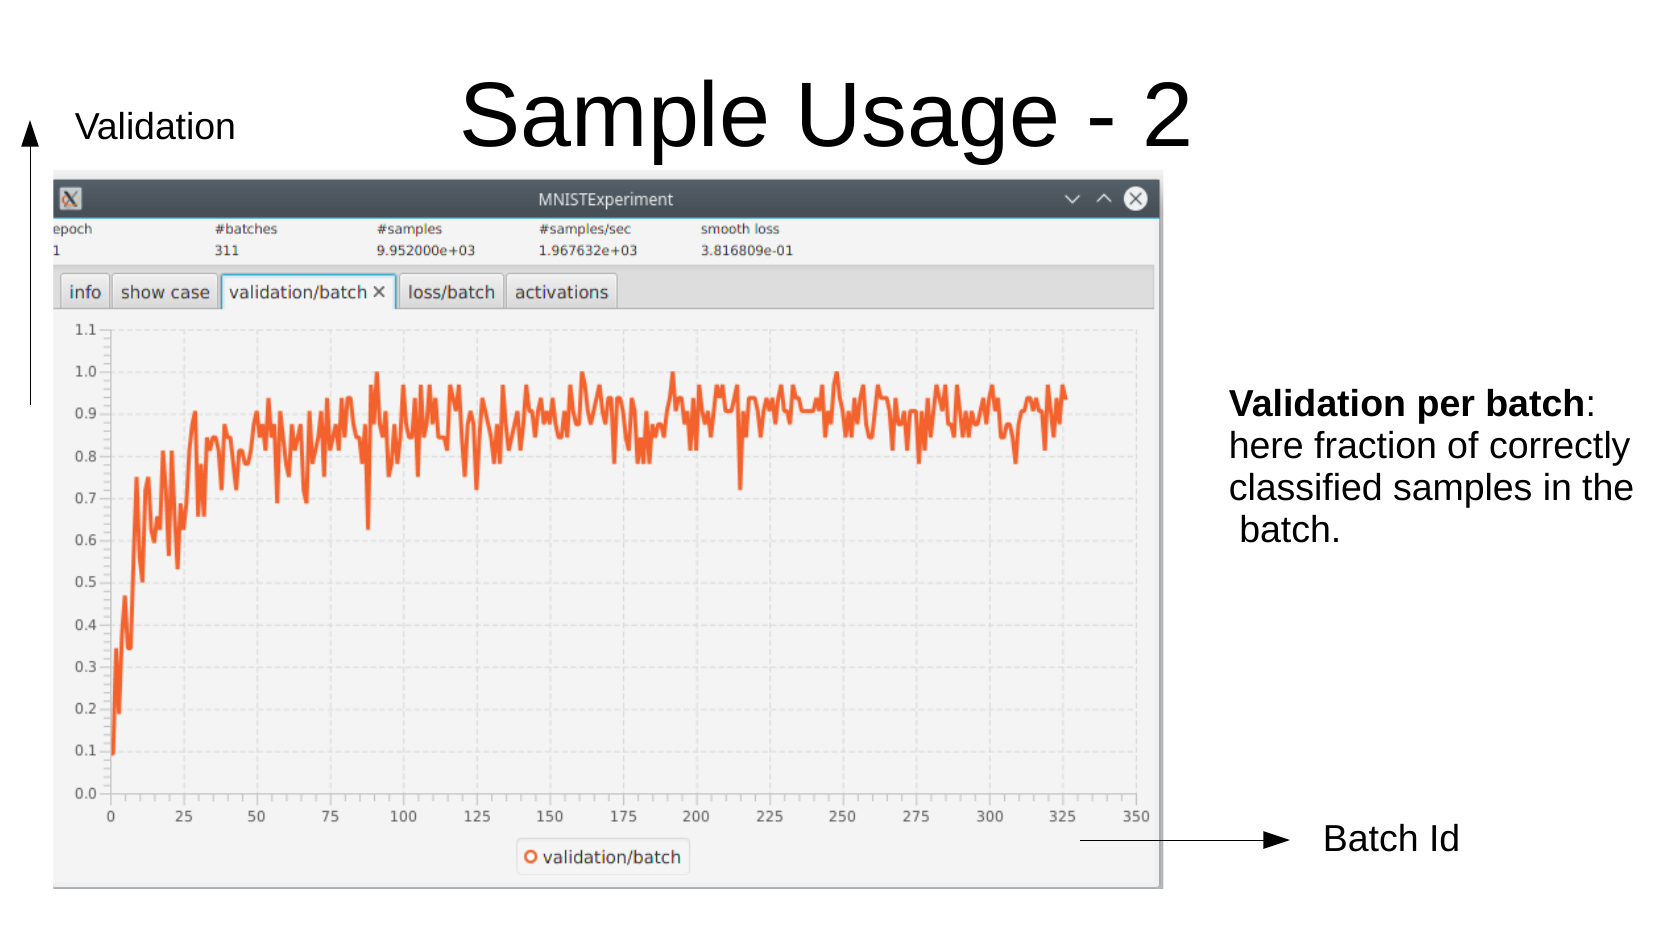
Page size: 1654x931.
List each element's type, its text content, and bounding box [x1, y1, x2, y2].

picture [53, 170, 1164, 889]
text_box Validation per batch: here fraction of correctly classified samples in the batch. [1214, 375, 1650, 558]
title Sample Usage - 2 [82, 37, 1571, 193]
text_box Validation [60, 98, 251, 155]
text_box Batch Id [1308, 810, 1476, 868]
